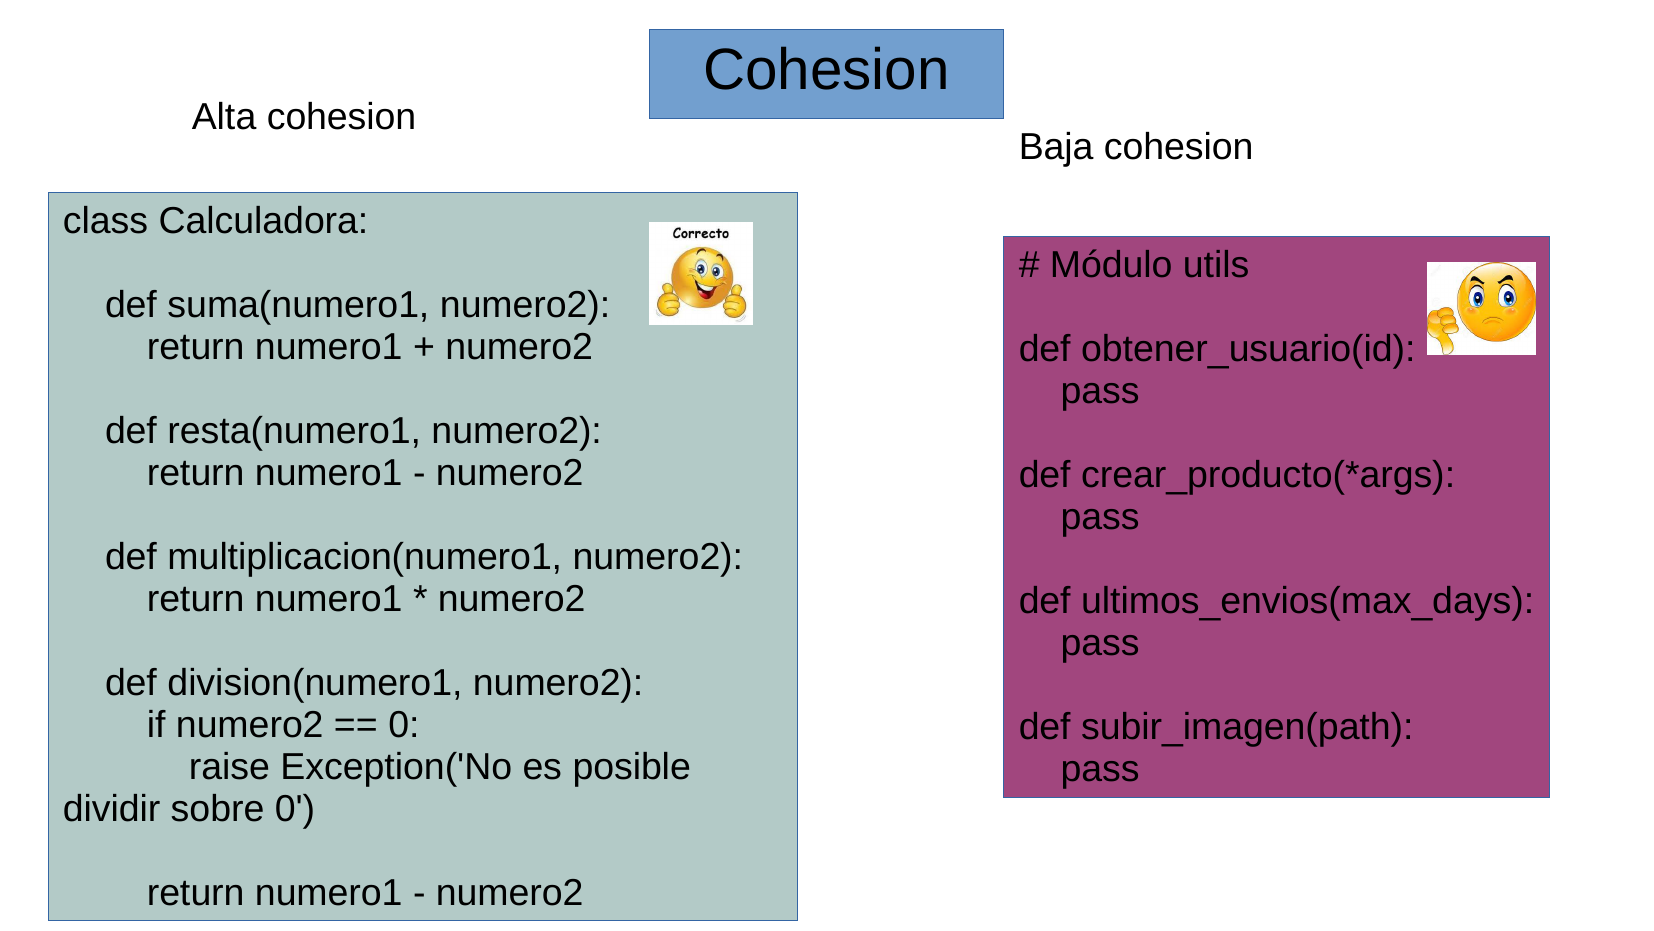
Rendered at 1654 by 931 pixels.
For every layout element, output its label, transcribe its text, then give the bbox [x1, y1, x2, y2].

text_box Alta cohesion [177, 88, 680, 146]
picture [649, 222, 753, 325]
text_box Cohesion [649, 29, 1004, 119]
picture [1427, 262, 1536, 355]
text_box # Módulo utils def obtener_usuario(id): pass def crear_producto(*args): pass def ultimos_envios(max_days): pass def subir_imagen(path): pass [1003, 236, 1550, 798]
text_box class Calculadora: def suma(numero1, numero2): return numero1 + numero2 def resta(numero1, numero2): return numero1 - numero2 def multiplicacion(numero1, numero2): return numero1 * numero2 def division(numero1, numero2): if numero2 == 0: raise Exception('No es posible dividir sobre 0') return numero1 - numero2 [48, 192, 798, 921]
text_box Baja cohesion [1003, 118, 1506, 175]
